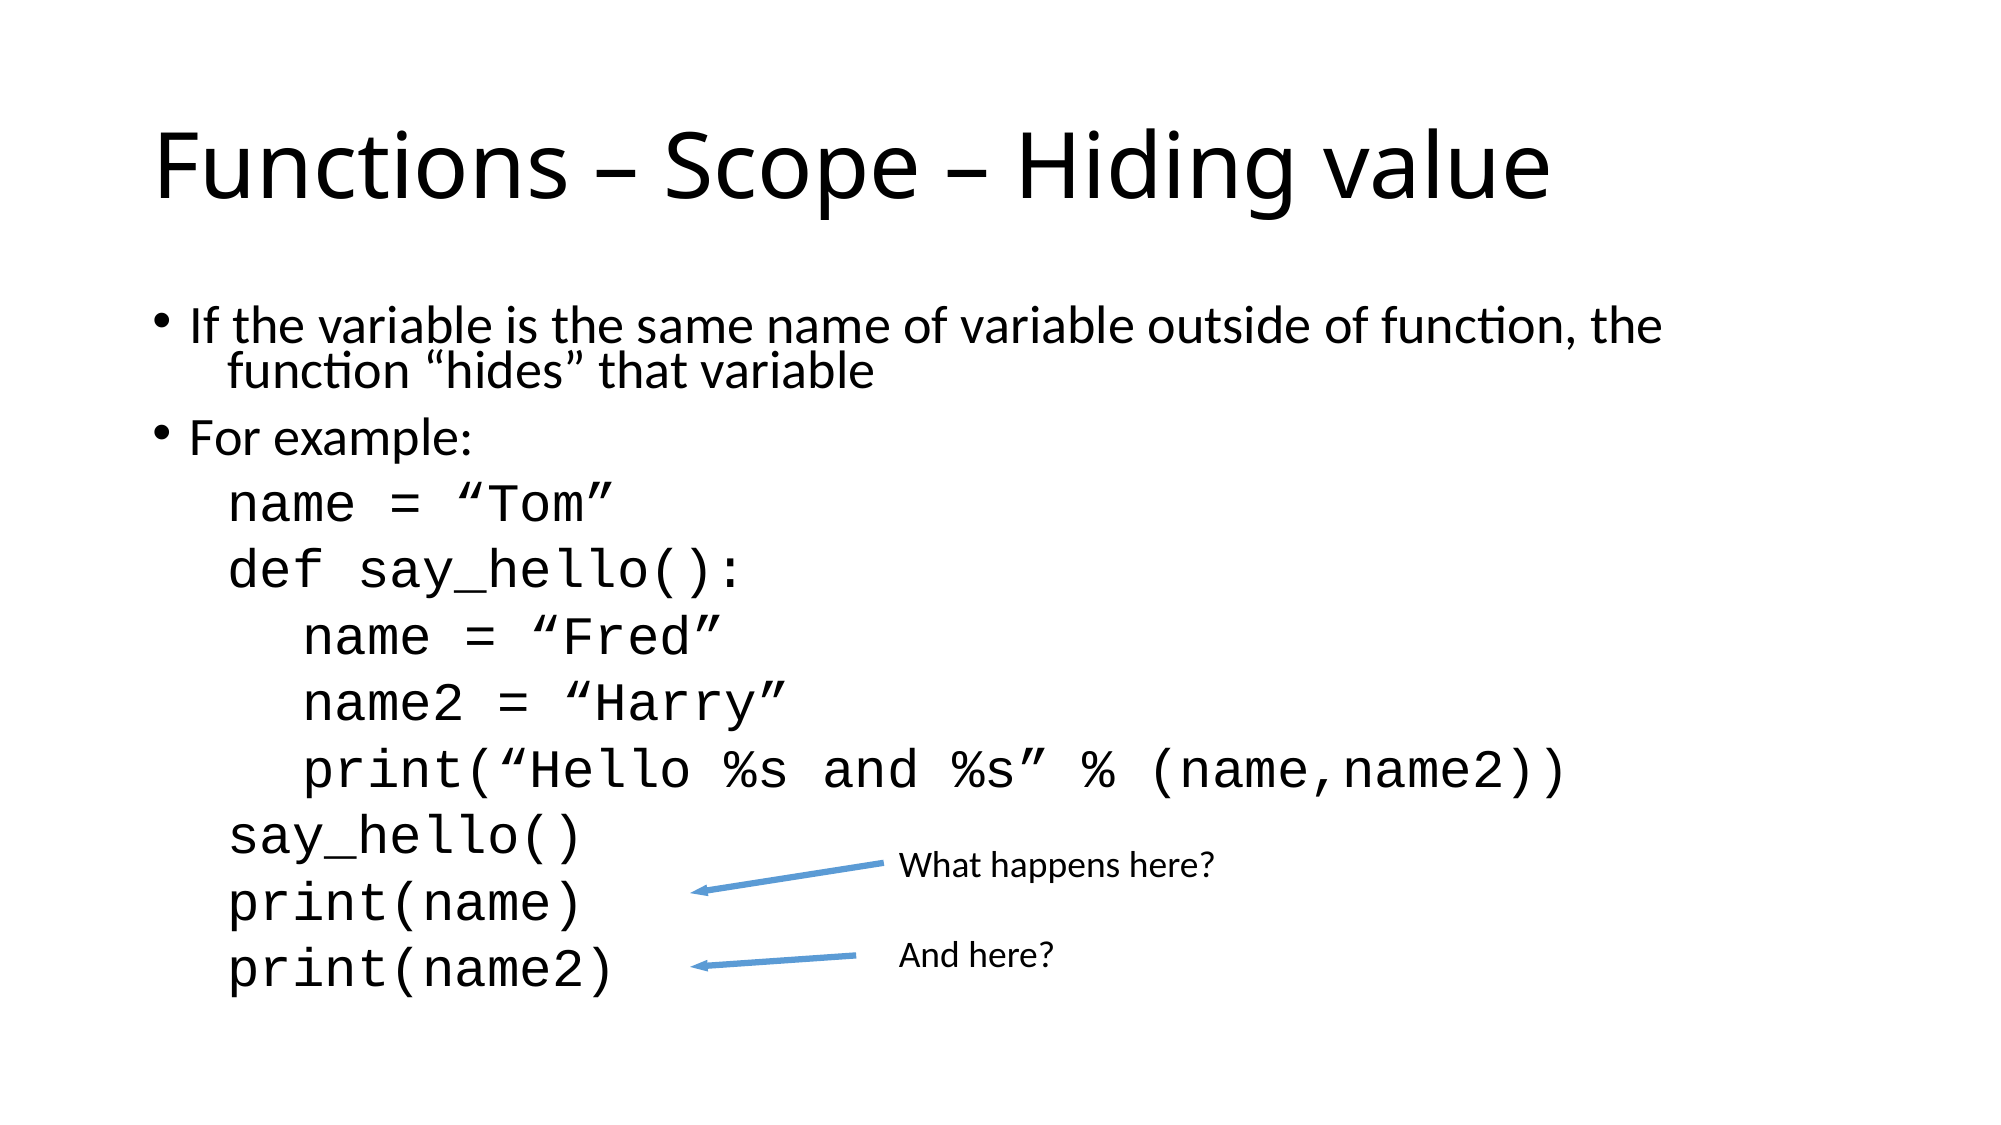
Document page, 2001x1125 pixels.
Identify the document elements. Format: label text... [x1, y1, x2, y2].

title Functions – Scope – Hiding value [137, 59, 1863, 278]
list If the variable is the same name of variable outside of function, the function “hides” that variable For example: name = “Tom” def say_hello(): name = “Fred” name2 = “Harry” print(“Hello %s and %s” % (name,name2)) say_hello() print(name) print(name2) [137, 299, 1863, 1014]
text_box What happens here? [883, 832, 1236, 894]
text_box And here? [883, 922, 1073, 984]
